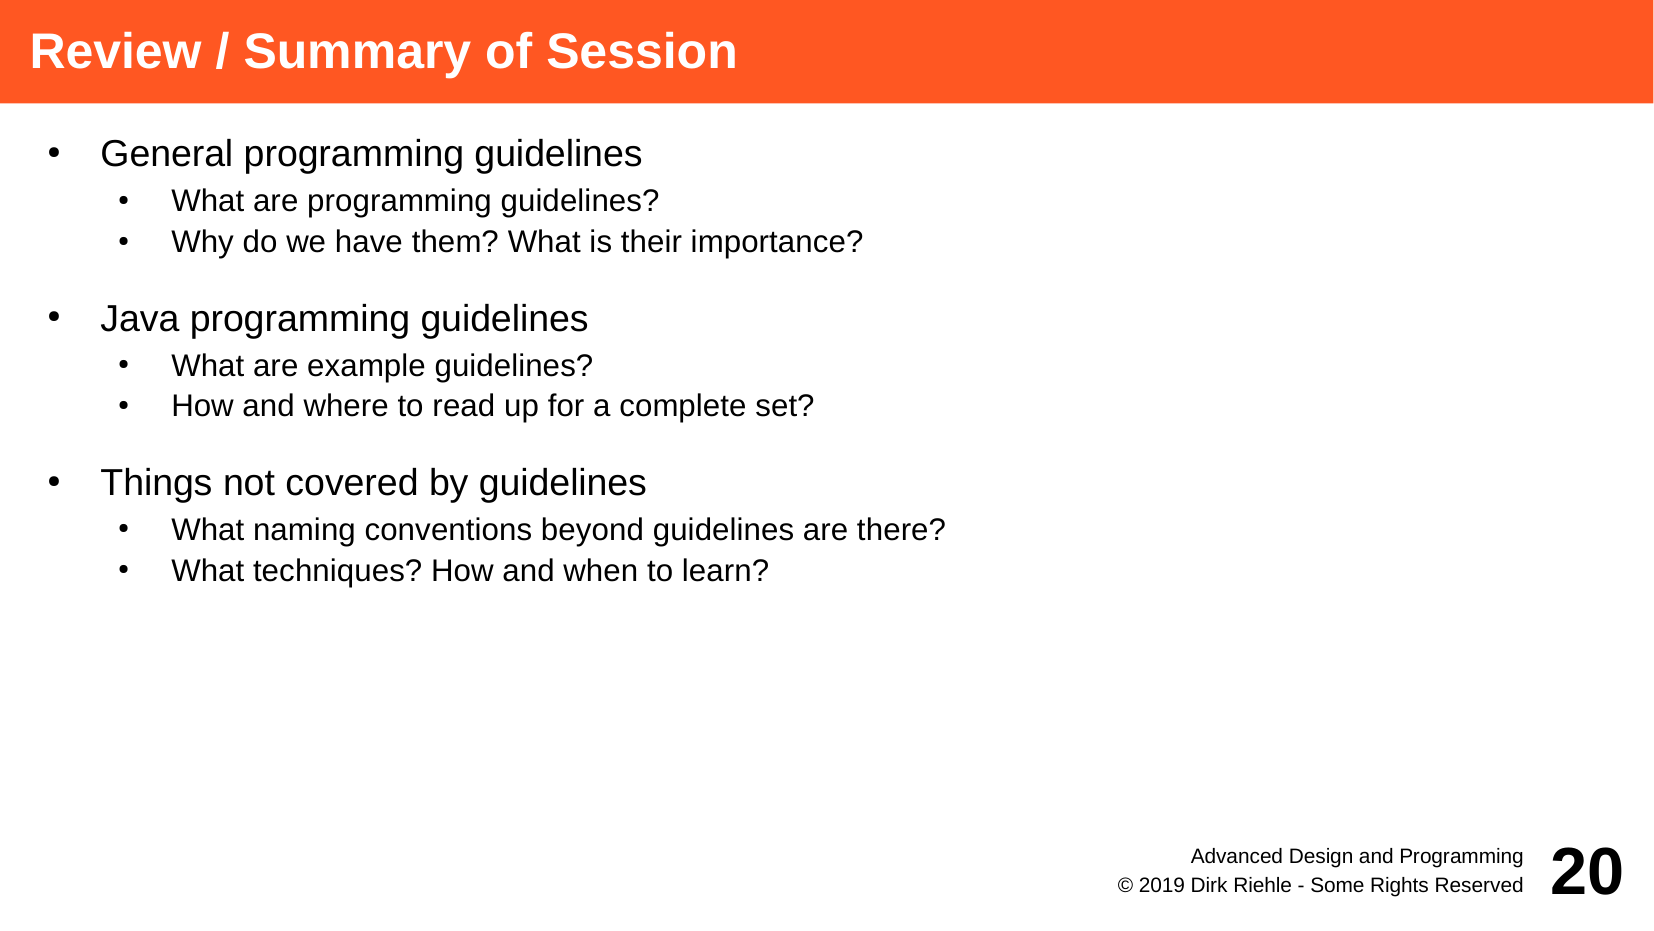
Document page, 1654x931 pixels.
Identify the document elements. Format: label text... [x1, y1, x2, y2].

list General programming guidelines What are programming guidelines? Why do we have them? What is their importance? Java programming guidelines What are example guidelines? How and where to read up for a complete set? Things not covered by guidelines What naming conventions beyond guidelines are there? What techniques? How and when to learn? [29, 132, 1625, 813]
title Review / Summary of Session [0, 0, 1654, 104]
